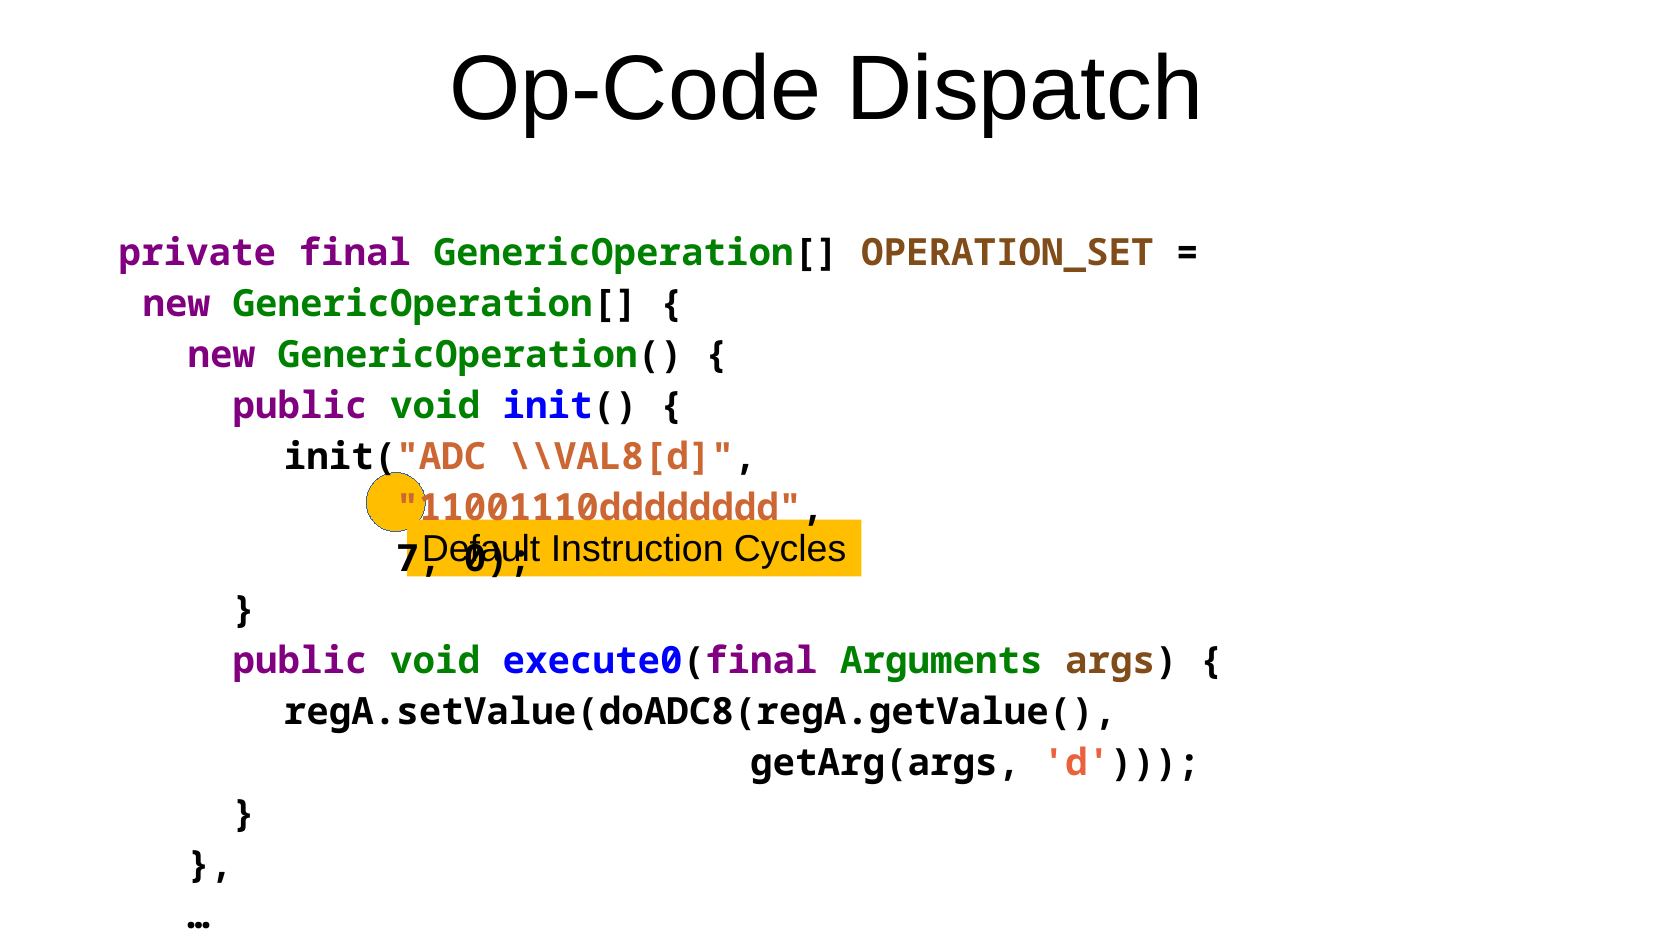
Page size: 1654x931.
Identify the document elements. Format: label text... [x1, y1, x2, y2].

table_header private final GenericOperation[] OPERATION_SET = new GenericOperation[] { new GenericOperation() { public void init() { init("ADC \\VAL8[d]", "11001110dddddddd", 7, 0); } public void execute0(final Arguments args) { regA.setValue(doADC8(regA.getValue(), getArg(args, 'd'))); } }, … } [84, 219, 1571, 931]
title Op-Code Dispatch [82, 10, 1571, 166]
